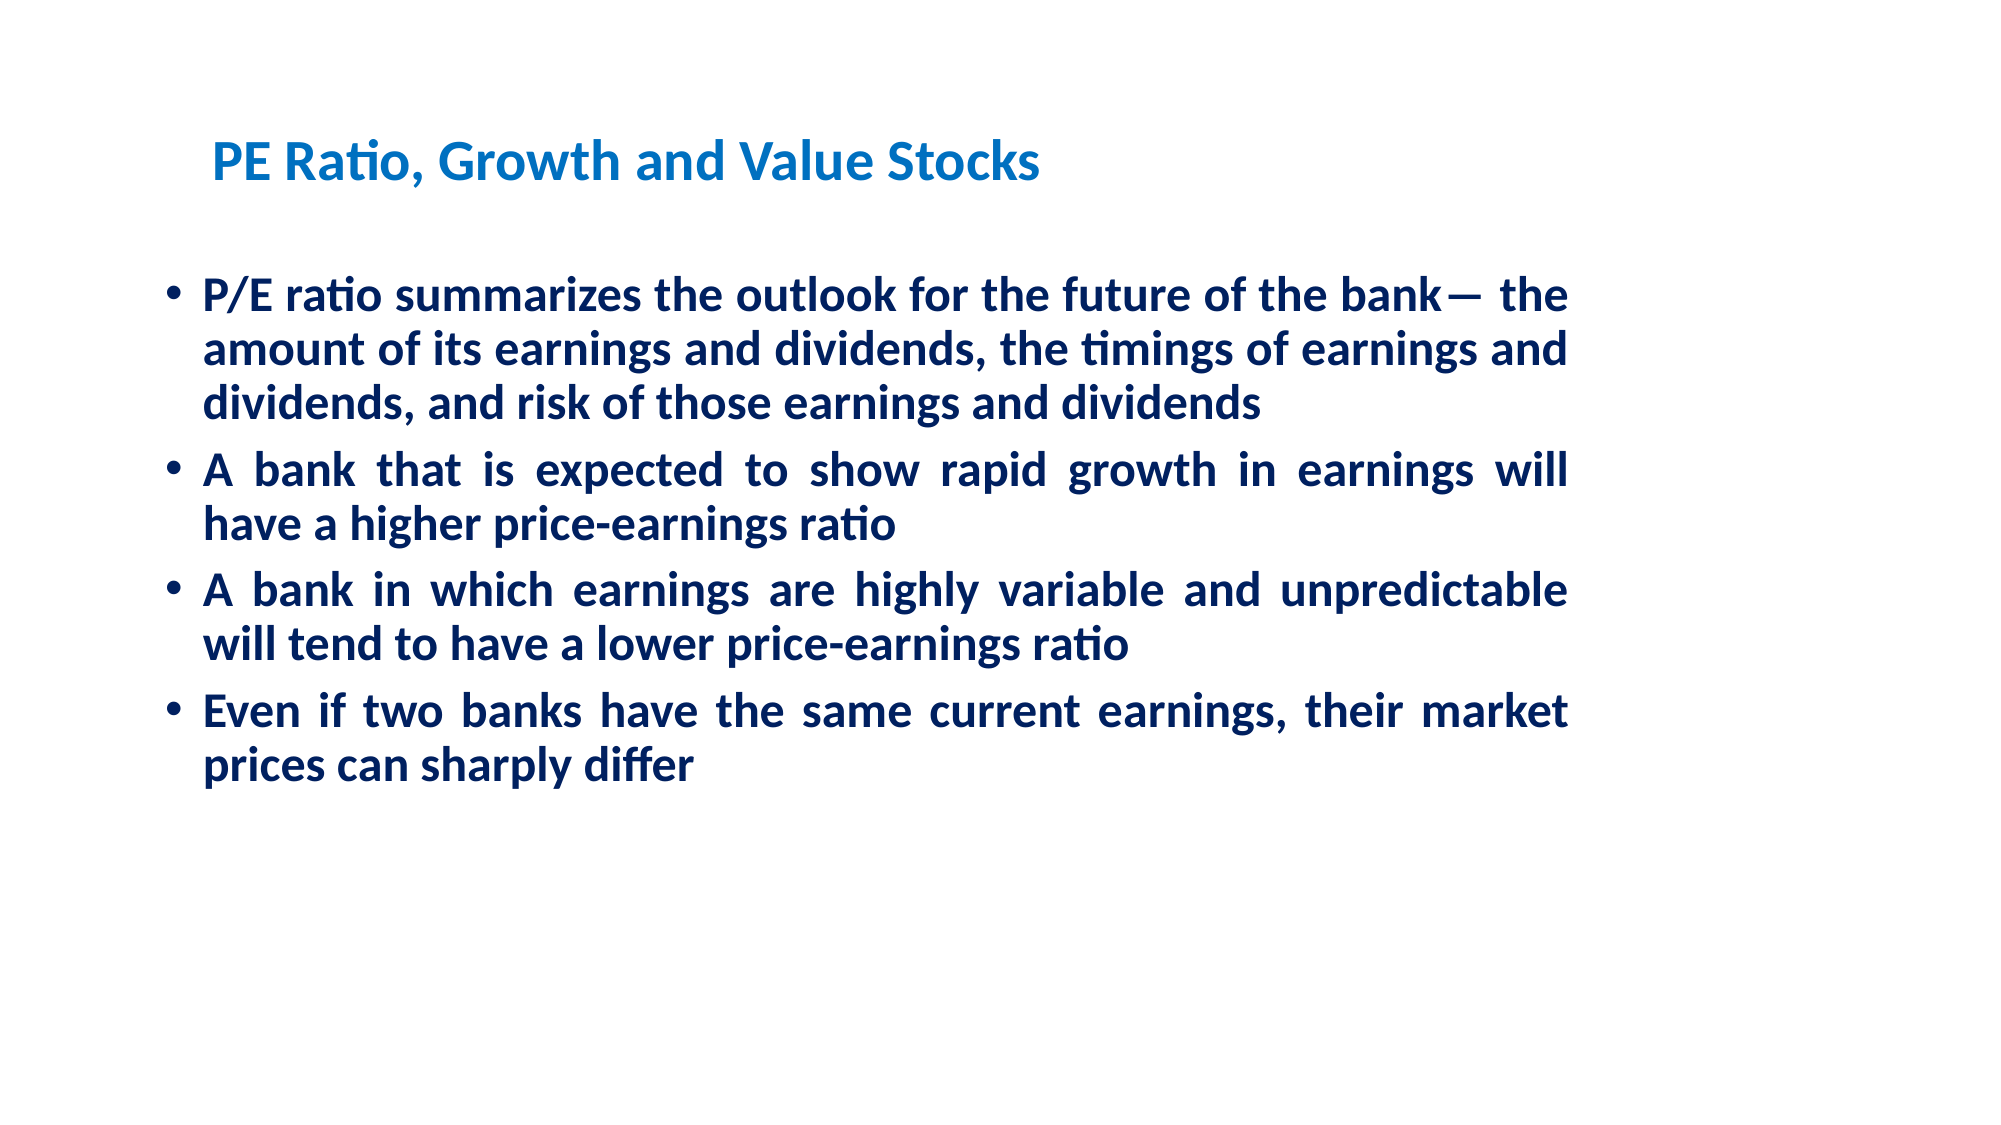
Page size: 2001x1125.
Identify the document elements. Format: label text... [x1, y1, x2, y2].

text_box PE Ratio, Growth and Value Stocks [197, 114, 1724, 200]
text_box P/E ratio summarizes the outlook for the future of the bank― the amount of its earnings and dividends, the timings of earnings and dividends, and risk of those earnings and dividends A bank that is expected to show rapid growth in earnings will have a higher price-earnings ratio A bank in which earnings are highly variable and unpredictable will tend to have a lower price-earnings ratio Even if two banks have the same current earnings, their market prices can sharply differ [150, 261, 1585, 1074]
